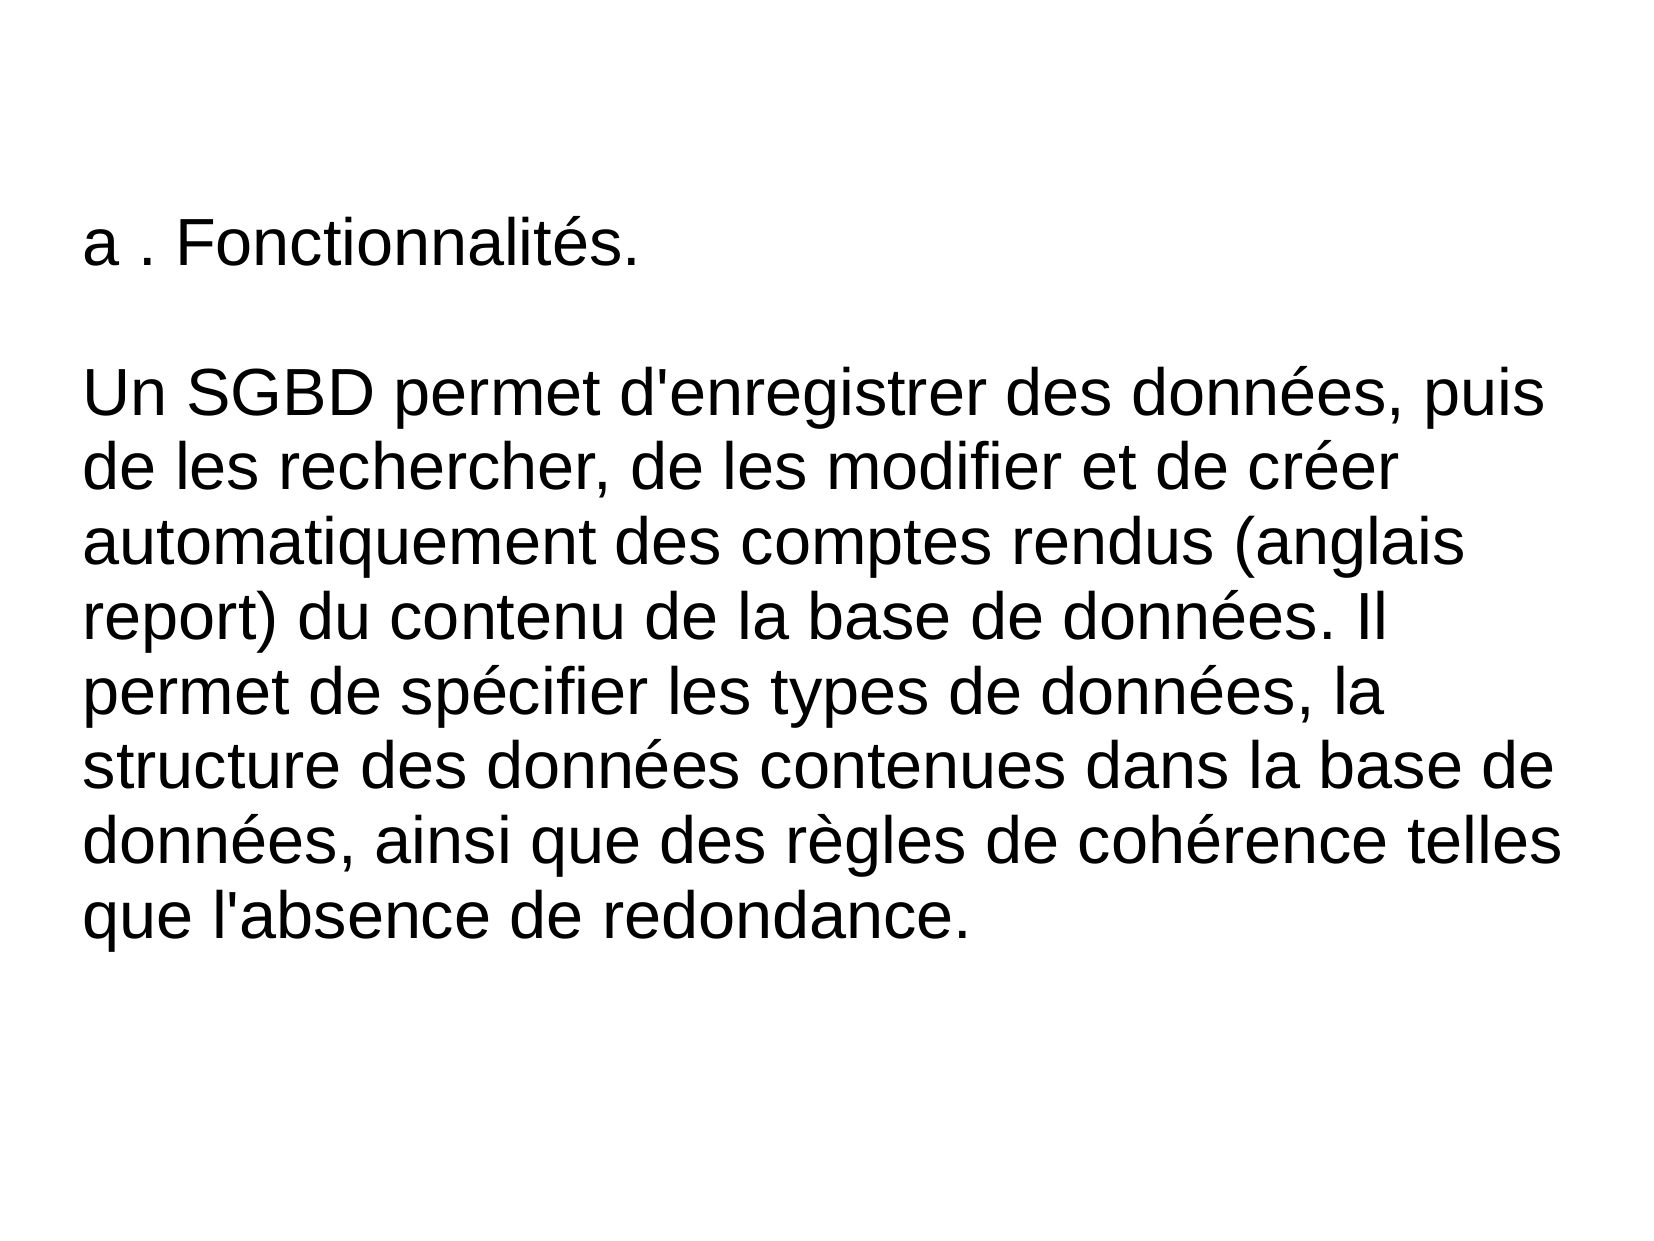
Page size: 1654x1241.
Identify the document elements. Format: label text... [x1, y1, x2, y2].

subtitle a . Fonctionnalités. Un SGBD permet d'enregistrer des données, puis de les rechercher, de les modifier et de créer automatiquement des comptes rendus (anglais report) du contenu de la base de données. Il permet de spécifier les types de données, la structure des données contenues dans la base de données, ainsi que des règles de cohérence telles que l'absence de redondance. [82, 49, 1571, 1109]
